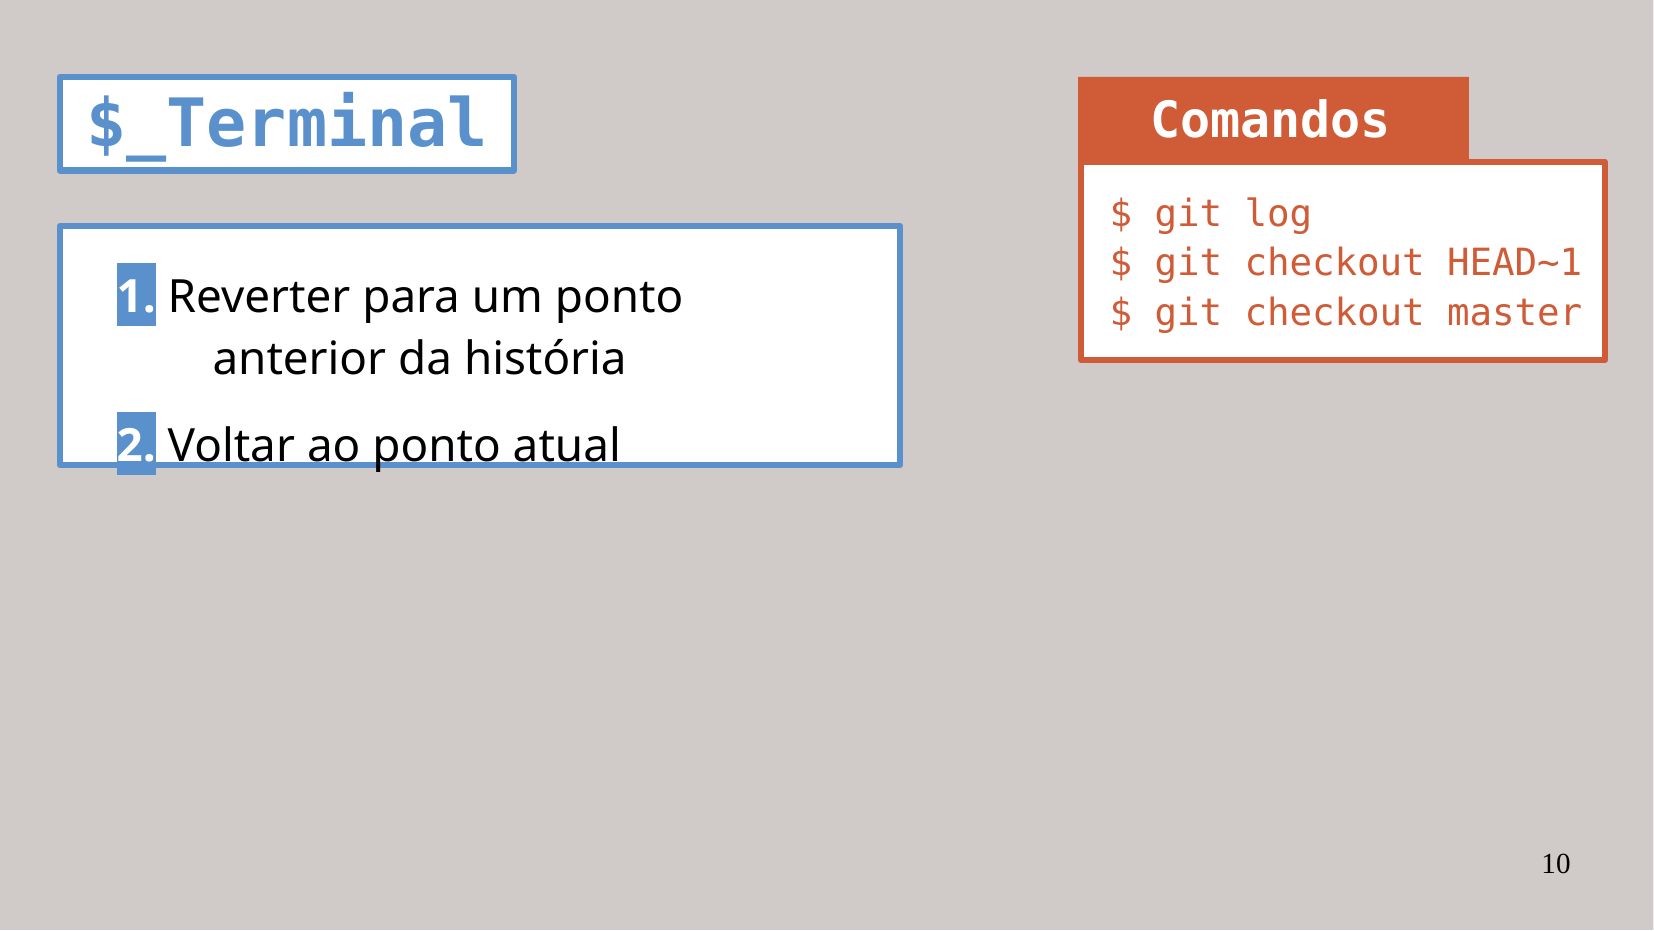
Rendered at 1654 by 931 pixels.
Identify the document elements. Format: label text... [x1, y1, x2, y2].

text_box [407, 439, 421, 458]
text_box [313, 449, 325, 458]
text_box Comandos [1075, 83, 1466, 177]
text_box [1078, 76, 1605, 361]
text_box [174, 436, 187, 455]
text_box [59, 225, 901, 466]
text_box [480, 439, 494, 458]
text_box $ git log $ git checkout HEAD~1 $ git checkout master [1094, 184, 1606, 441]
text_box [59, 76, 514, 171]
text_box [201, 439, 215, 458]
text_box [380, 439, 393, 458]
text_box [518, 449, 530, 458]
text_box [562, 436, 574, 458]
text_box [339, 439, 353, 458]
text_box 1. Reverter para um ponto anterior da história 2. Voltar ao ponto atual [101, 255, 826, 436]
text_box [156, 436, 376, 466]
text_box $_Terminal [71, 76, 504, 170]
text_box [256, 449, 268, 458]
text_box [589, 449, 601, 458]
